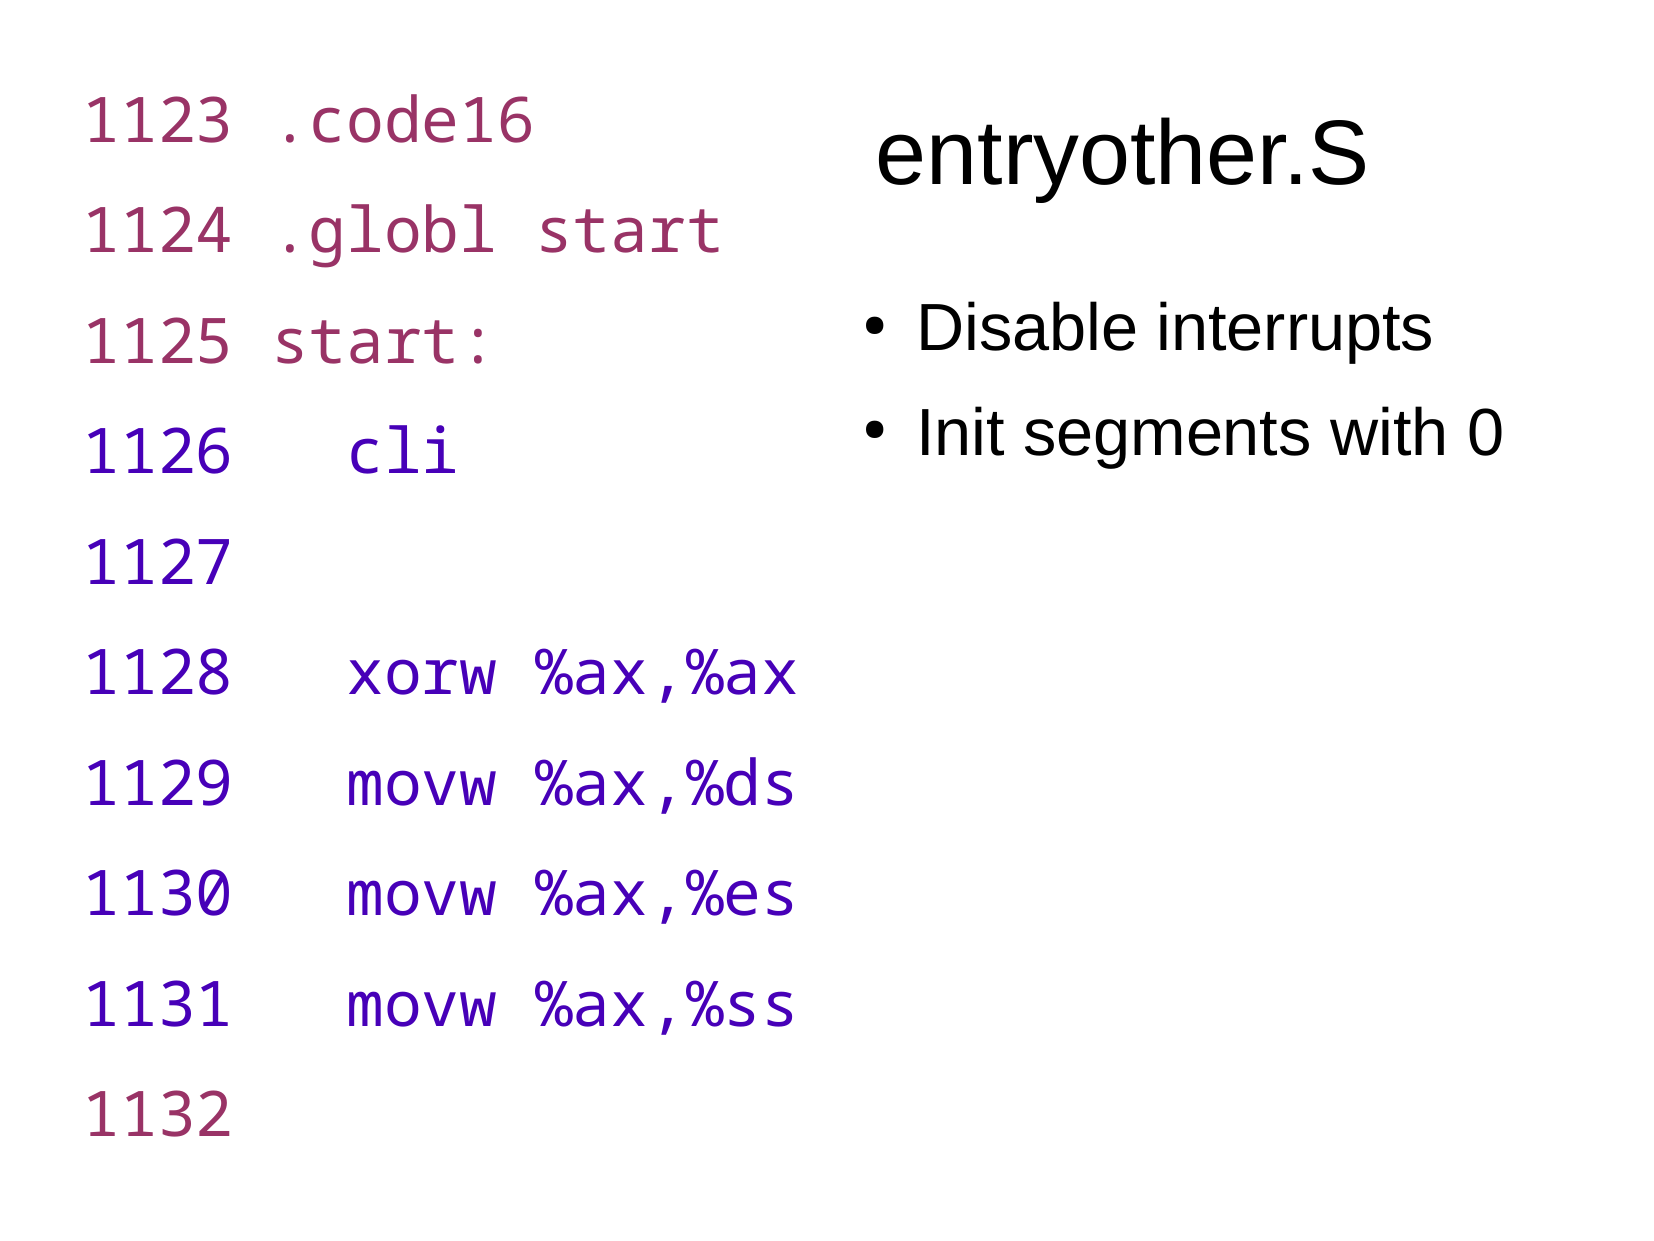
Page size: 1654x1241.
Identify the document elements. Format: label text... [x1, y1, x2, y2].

list 1123 .code16 1124 .globl start 1125 start: 1126 cli 1127 1128 xorw %ax,%ax 1129 movw %ax,%ds 1130 movw %ax,%es 1131 movw %ax,%ss 1132 [82, 75, 1571, 1163]
title entryother.S [675, 49, 1571, 257]
list Disable interrupts Init segments with 0 [845, 290, 1572, 1010]
